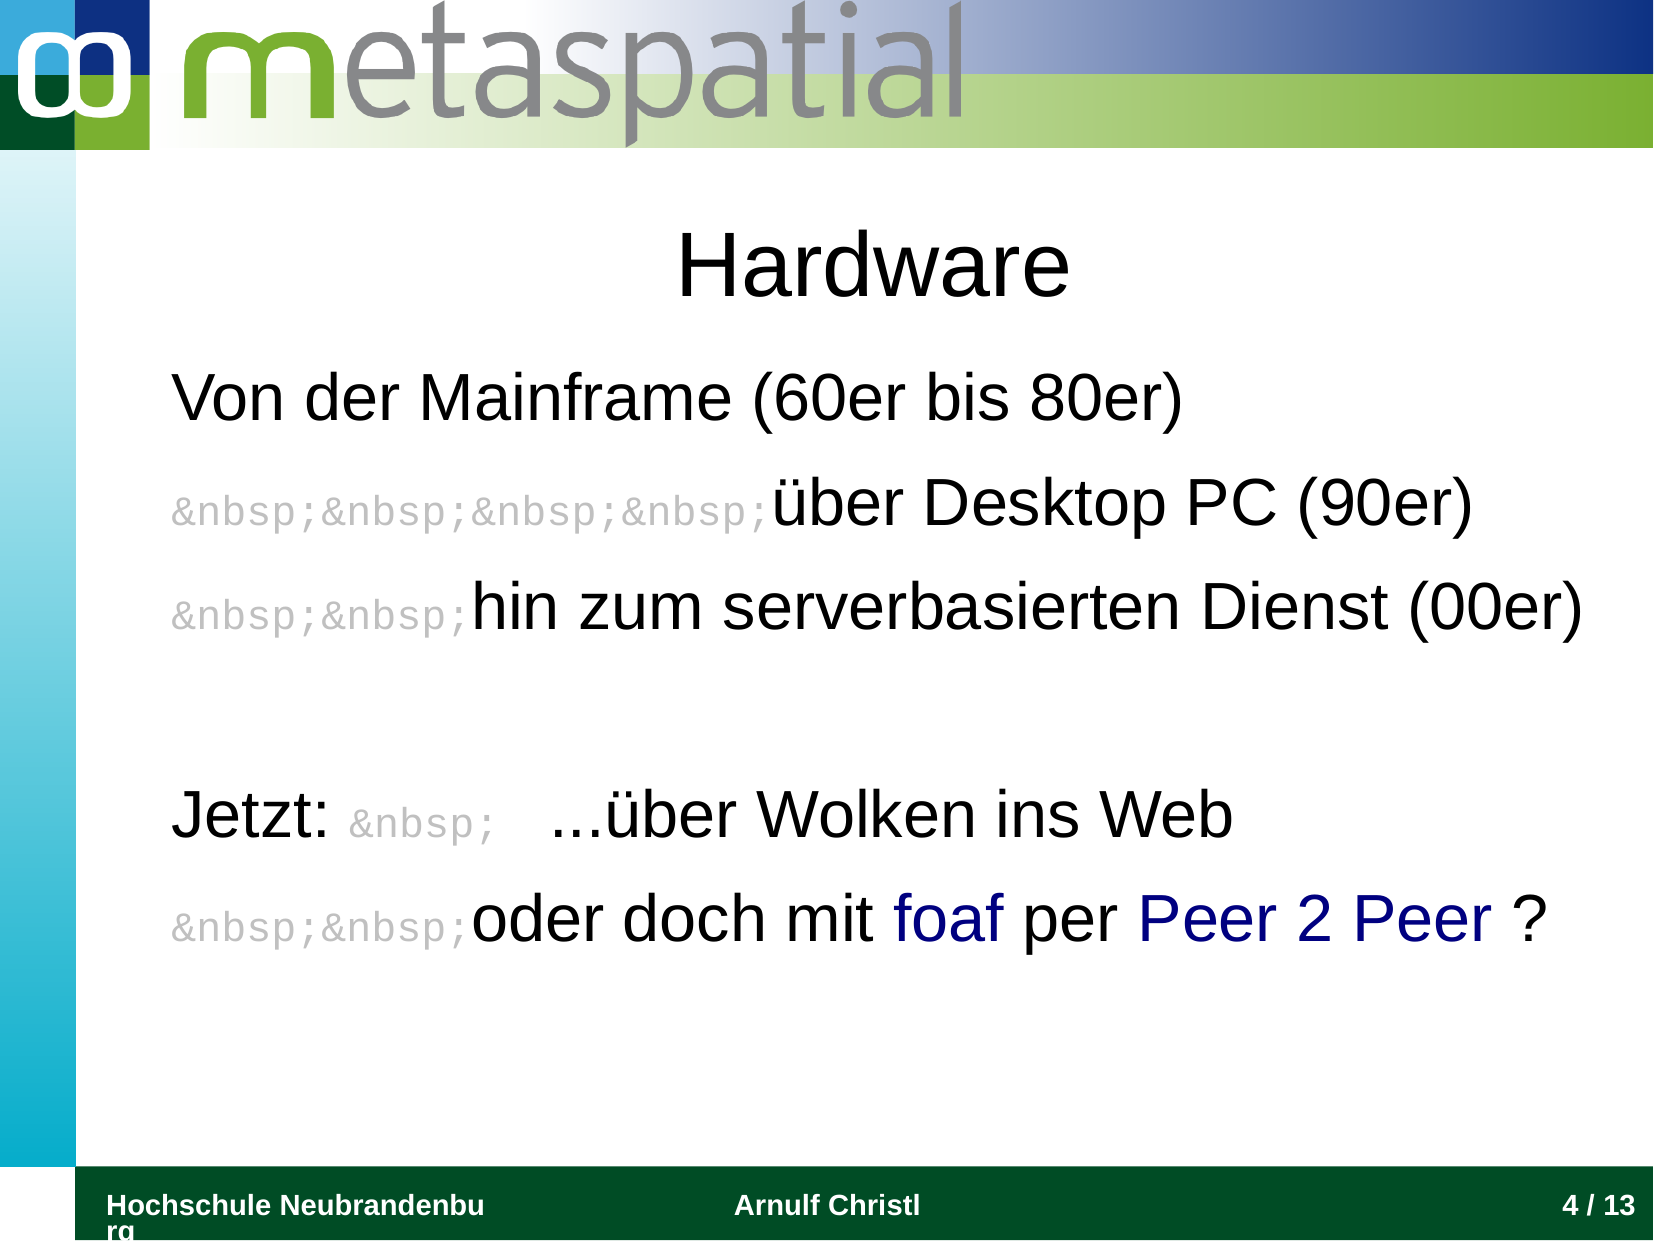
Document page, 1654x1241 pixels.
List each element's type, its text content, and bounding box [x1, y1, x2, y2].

picture [0, 0, 961, 150]
title Hardware [177, 161, 1571, 360]
list Von der Mainframe (60er bis 80er) &nbsp;&nbsp;&nbsp;&nbsp;über Desktop PC (90er) &nbsp;&nbsp;hin zum serverbasierten Dienst (00er) Jetzt: &nbsp; ...über Wolken ins Web &nbsp;&nbsp;oder doch mit foaf per Peer 2 Peer ? [171, 360, 1595, 1040]
